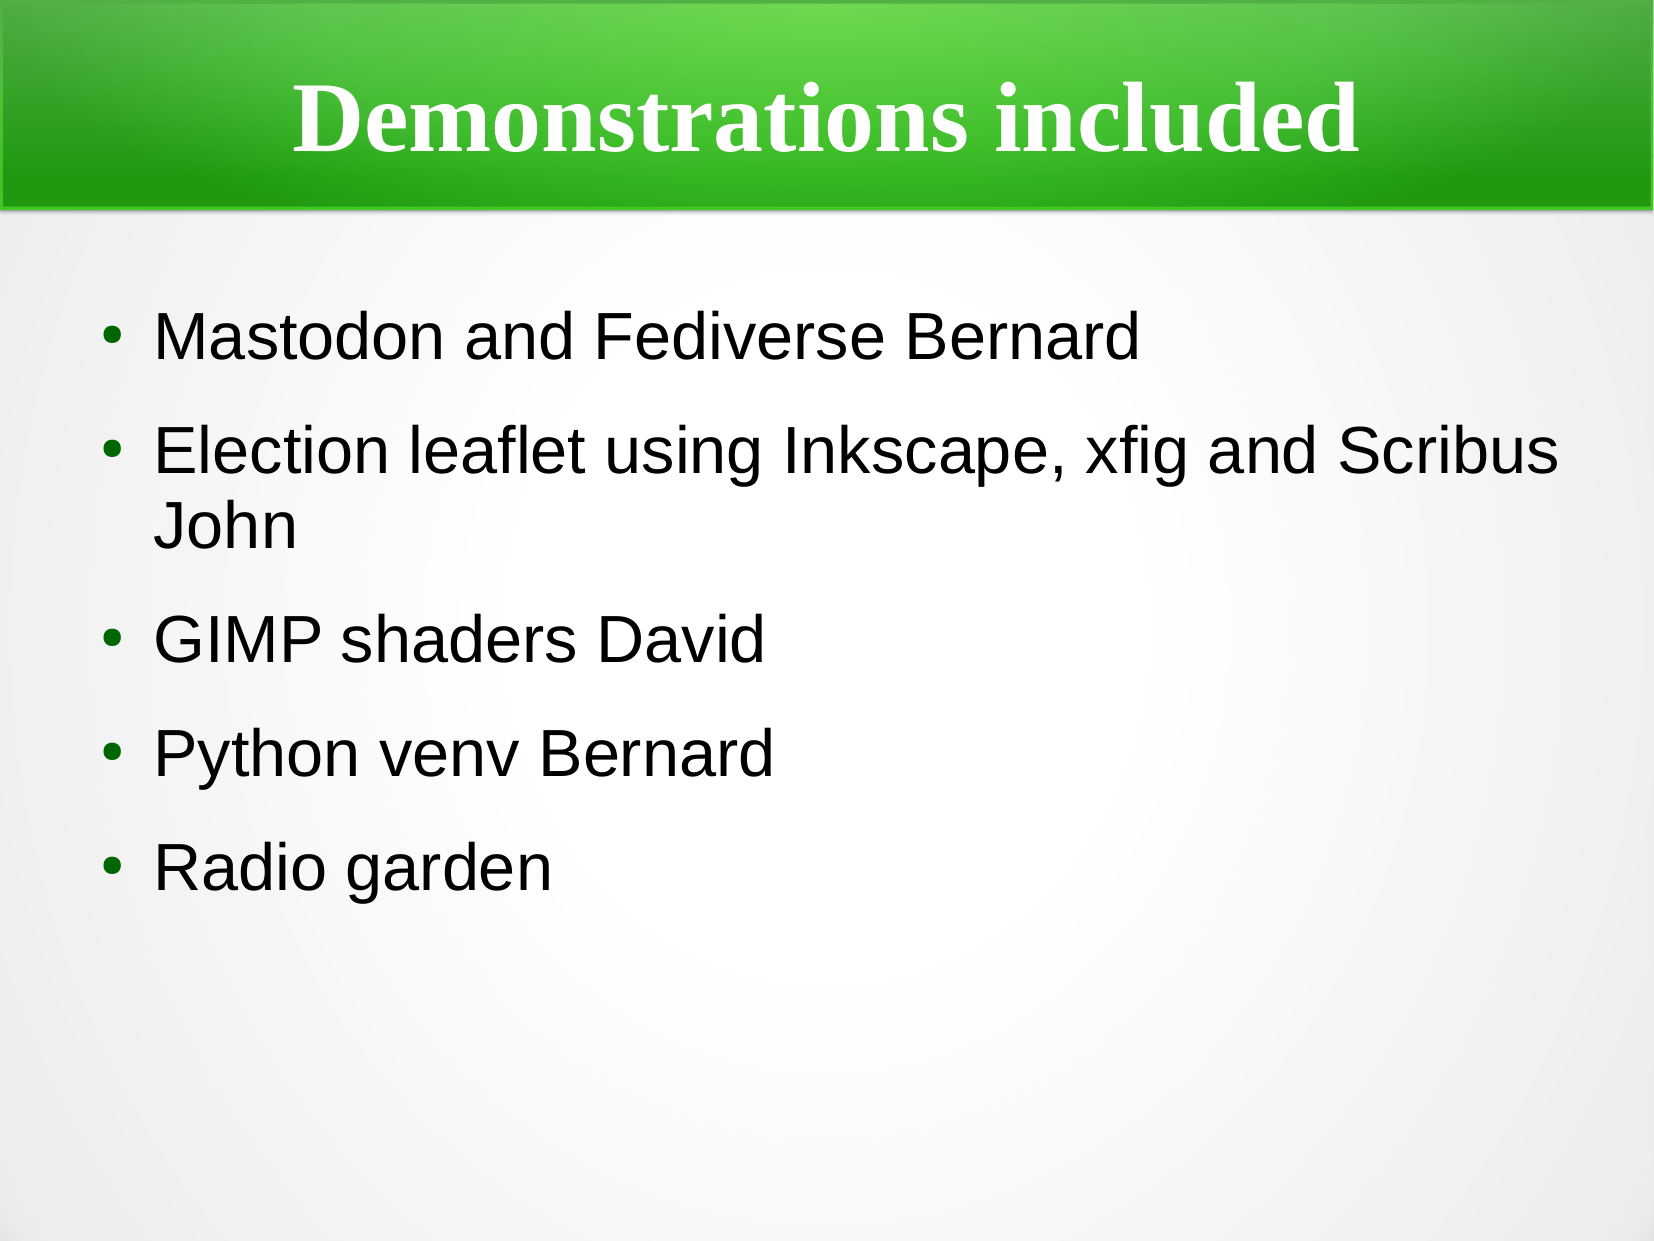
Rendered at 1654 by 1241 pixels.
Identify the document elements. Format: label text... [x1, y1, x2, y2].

title Demonstrations included [82, 45, 1571, 192]
list Mastodon and Fediverse Bernard Election leaflet using Inkscape, xfig and Scribus John GIMP shaders David Python venv Bernard Radio garden [82, 299, 1571, 1019]
